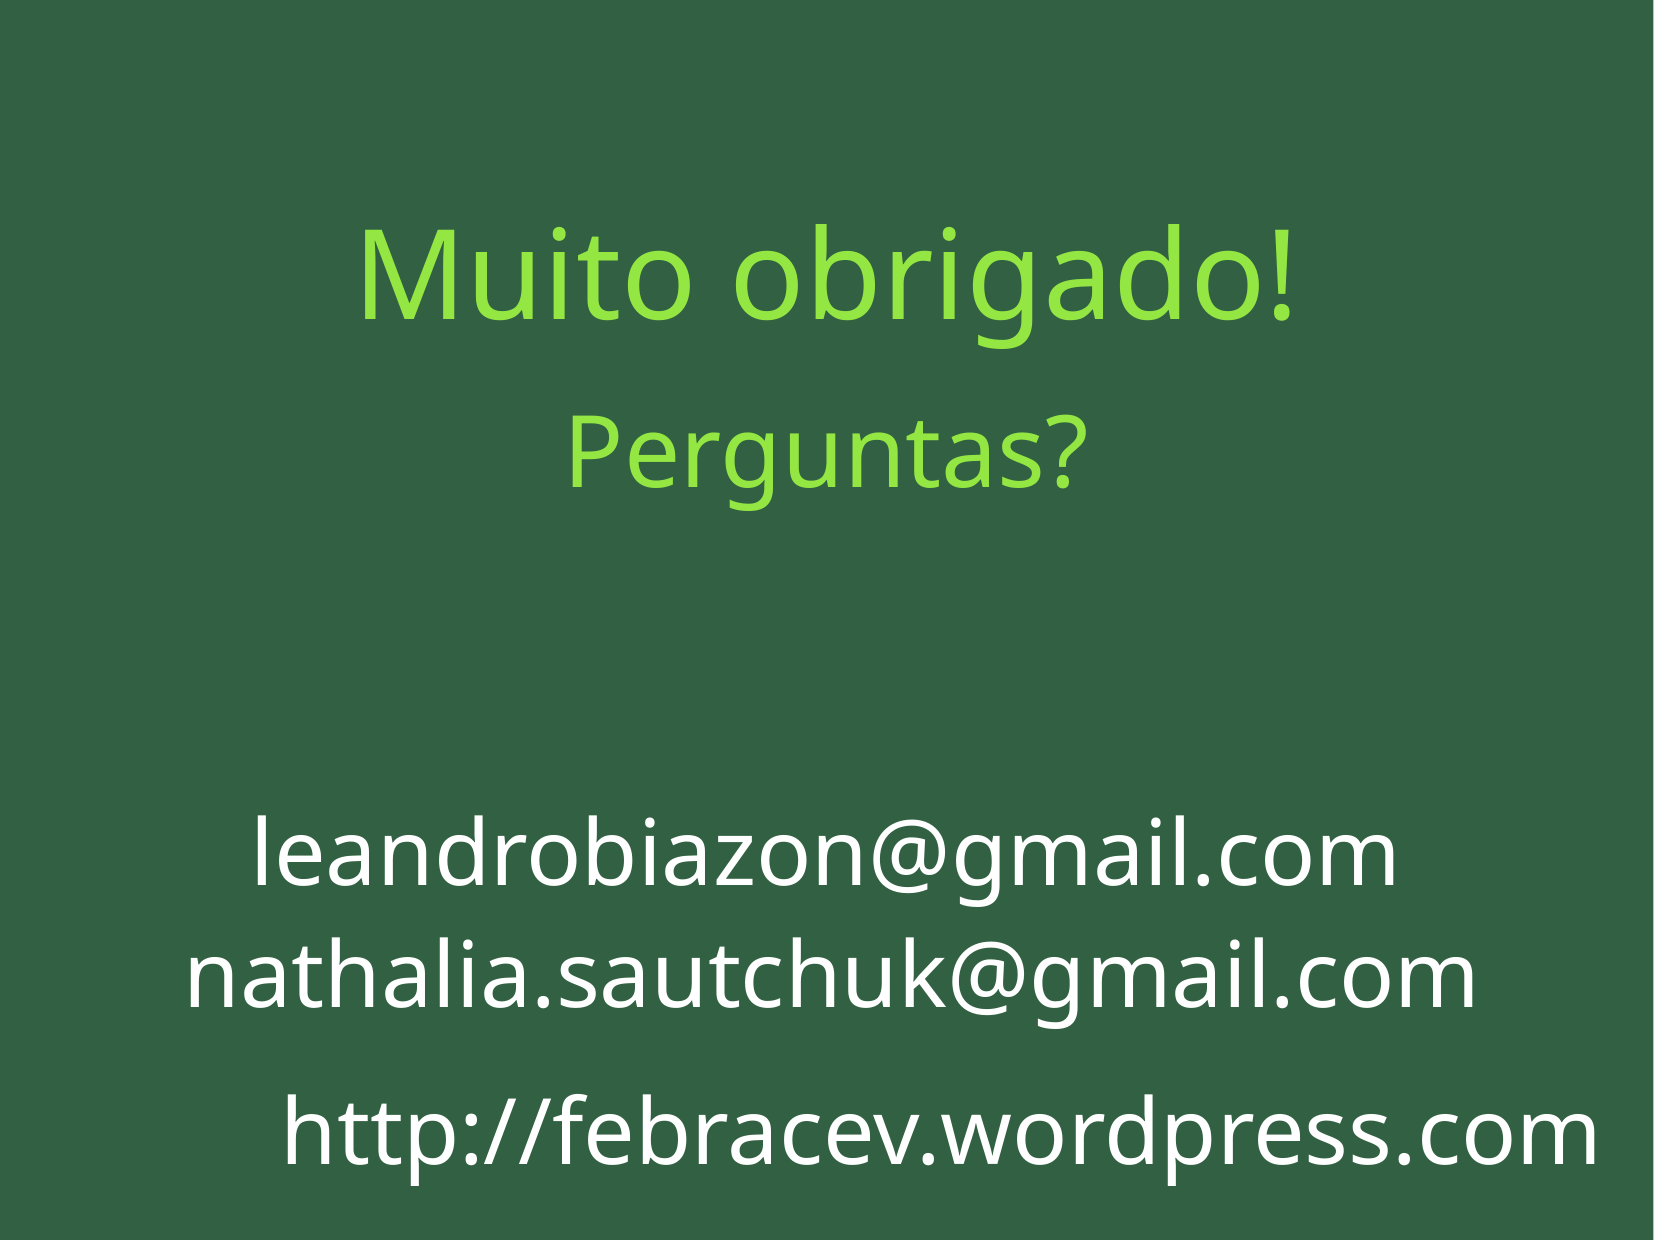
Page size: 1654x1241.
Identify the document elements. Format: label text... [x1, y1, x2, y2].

title Muito obrigado! [82, 167, 1571, 344]
title leandrobiazon@gmail.com [82, 746, 1571, 954]
title nathalia.sautchuk@gmail.com [88, 868, 1577, 1076]
title Perguntas? [82, 344, 1571, 552]
text_box http://febracev.wordpress.com [265, 1059, 1419, 1182]
